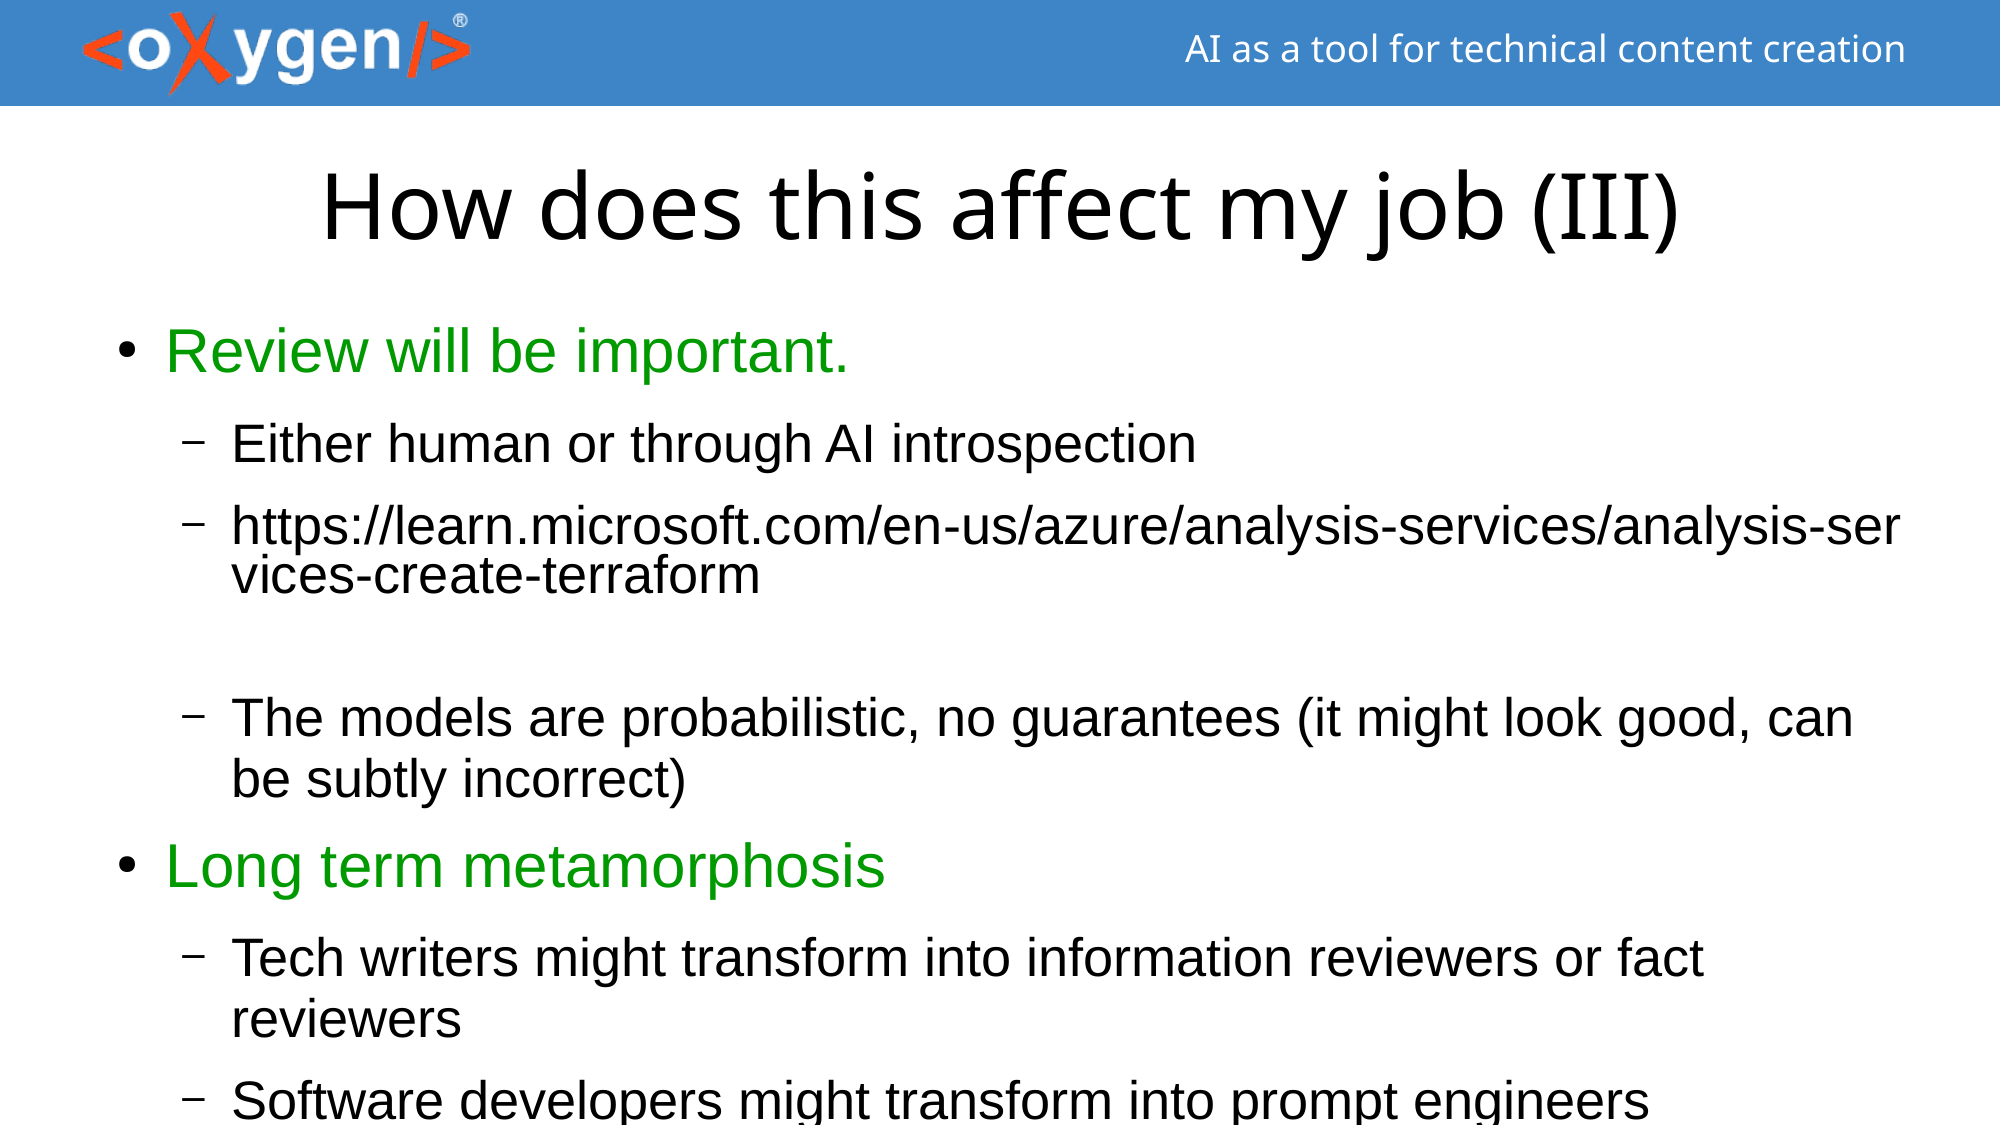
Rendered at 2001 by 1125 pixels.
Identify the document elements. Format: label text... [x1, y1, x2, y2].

title How does this affect my job (III) [99, 109, 1900, 298]
list Review will be important. Either human or through AI introspection https://learn.microsoft.com/en-us/azure/analysis-services/analysis-services-create-terraform The models are probabilistic, no guarantees (it might look good, can be subtly incorrect) Long term metamorphosis Tech writers might transform into information reviewers or fact reviewers Software developers might transform into prompt engineers [99, 316, 1900, 1083]
picture [75, 0, 488, 106]
